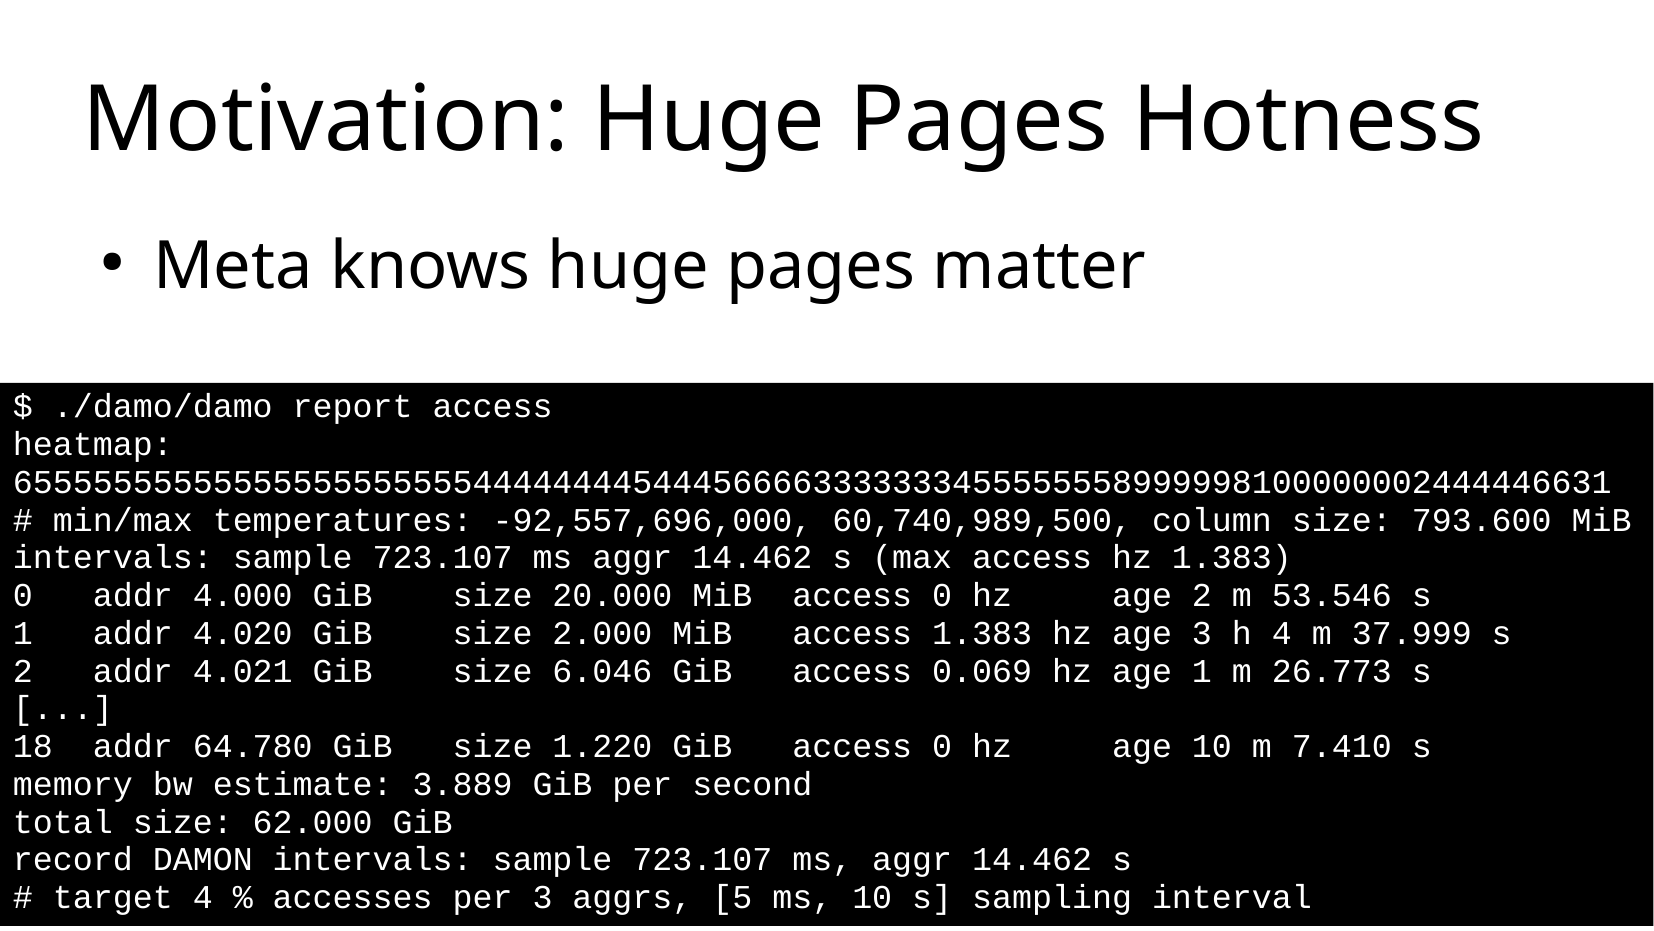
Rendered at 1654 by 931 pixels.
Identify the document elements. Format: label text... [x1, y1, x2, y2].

list Meta knows huge pages matter [82, 217, 1571, 382]
text_box $ ./damo/damo report access heatmap: 65555555555555555555555444444445444566663333333455555558999998100000002444446631 # min/max temperatures: -92,557,696,000, 60,740,989,500, column size: 793.600 MiB intervals: sample 723.107 ms aggr 14.462 s (max access hz 1.383) 0 addr 4.000 GiB size 20.000 MiB access 0 hz age 2 m 53.546 s 1 addr 4.020 GiB size 2.000 MiB access 1.383 hz age 3 h 4 m 37.999 s 2 addr 4.021 GiB size 6.046 GiB access 0.069 hz age 1 m 26.773 s [...] 18 addr 64.780 GiB size 1.220 GiB access 0 hz age 10 m 7.410 s memory bw estimate: 3.889 GiB per second total size: 62.000 GiB record DAMON intervals: sample 723.107 ms, aggr 14.462 s # target 4 % accesses per 3 aggrs, [5 ms, 10 s] sampling interval [0, 382, 1654, 926]
title Motivation: Huge Pages Hotness [82, 37, 1571, 193]
